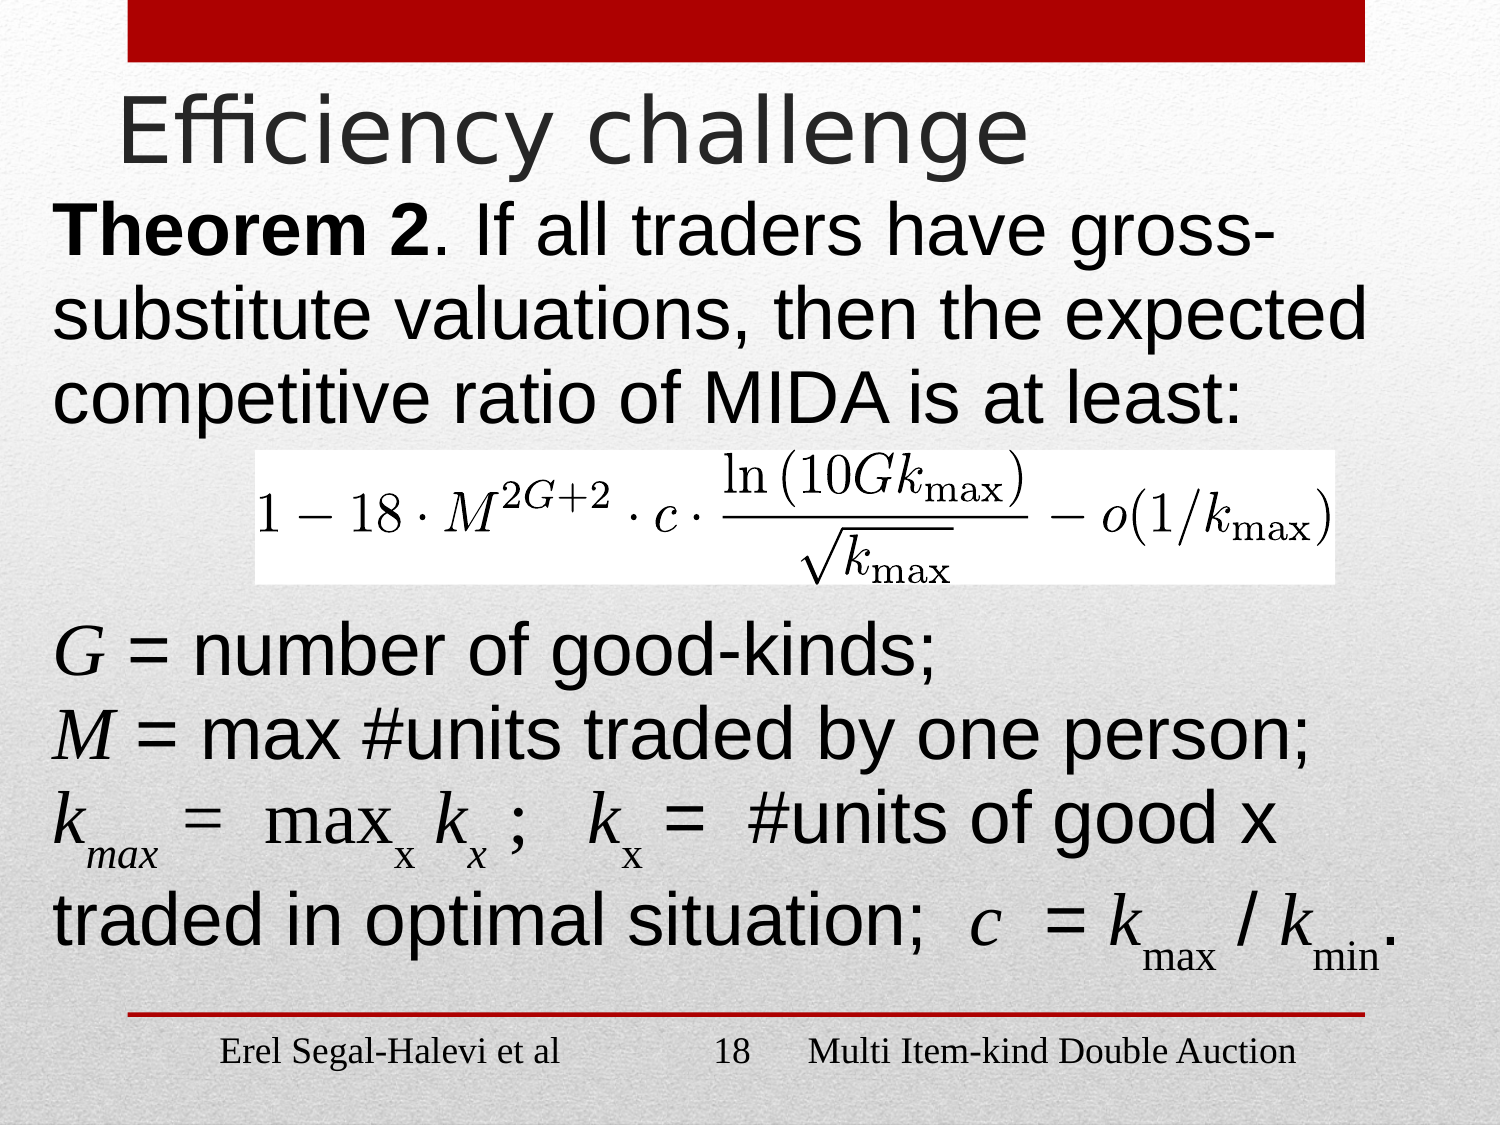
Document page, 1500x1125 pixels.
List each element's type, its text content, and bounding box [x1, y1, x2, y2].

title Efficiency challenge [100, 0, 1500, 190]
text_box Theorem 2. If all traders have gross-substitute valuations, then the expected competitive ratio of MIDA is at least: G = number of good-kinds; M = max #units traded by one person; kmax = maxx kx ; kx = #units of good x traded in optimal situation; c = kmax / kmin. [37, 179, 1456, 1022]
picture [0, 0, 1500, 1125]
